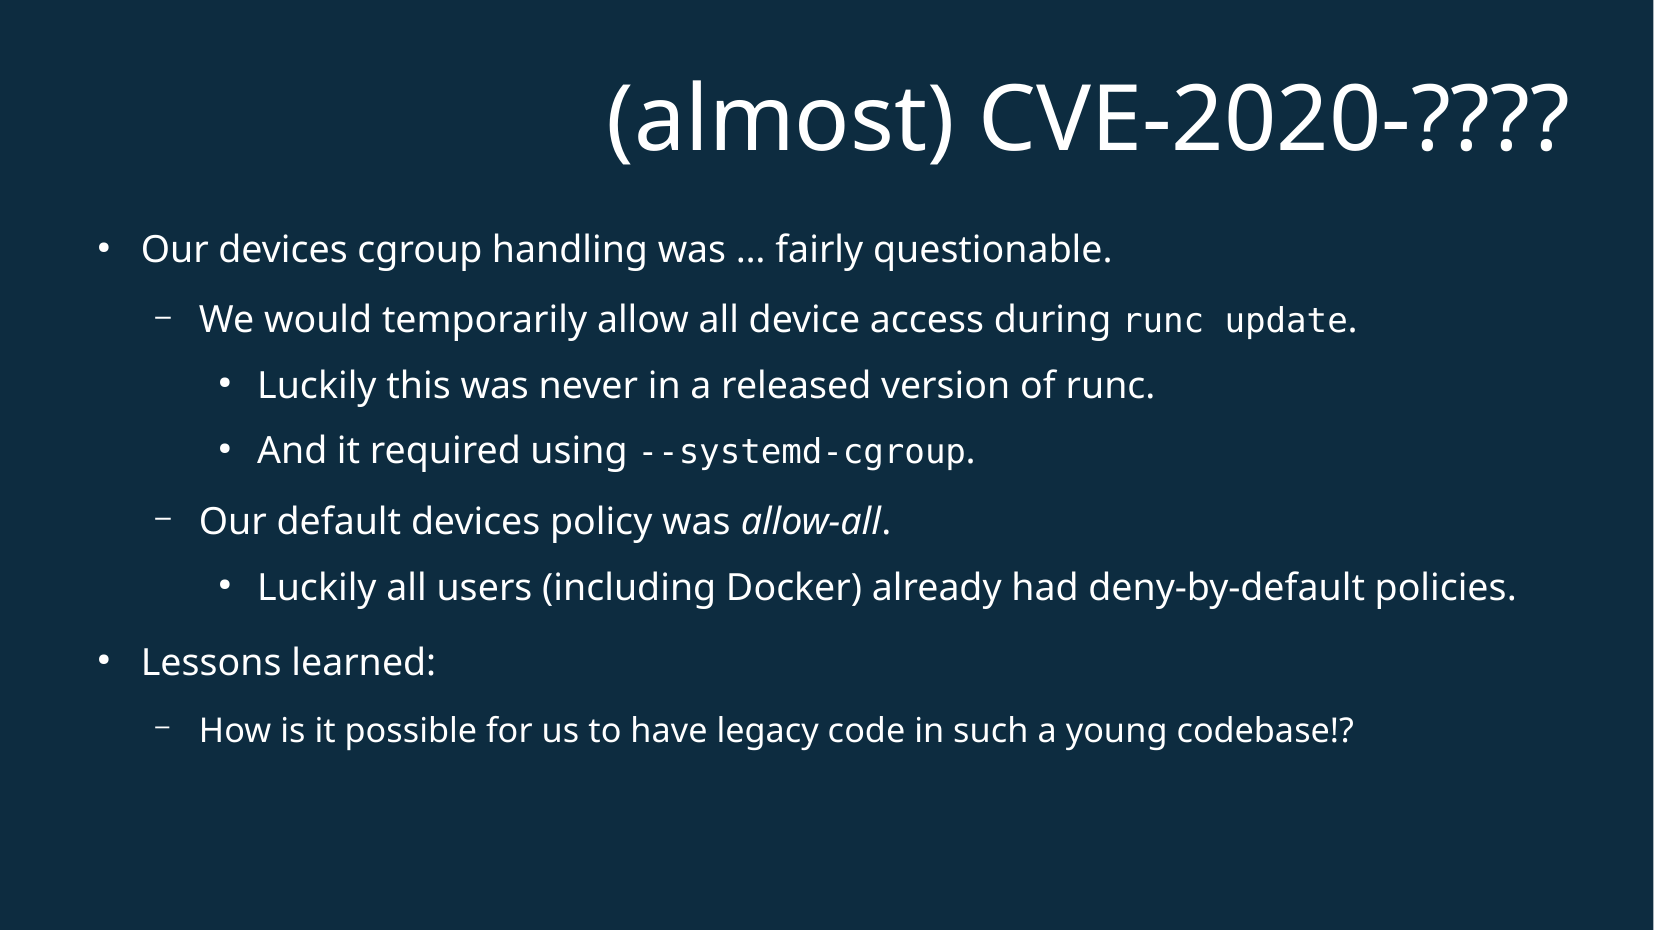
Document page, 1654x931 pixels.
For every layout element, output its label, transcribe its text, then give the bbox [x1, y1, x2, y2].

title (almost) CVE-2020-???? [82, 37, 1571, 193]
list Our devices cgroup handling was … fairly questionable. We would temporarily allow all device access during runc update. Luckily this was never in a released version of runc. And it required using --systemd-cgroup. Our default devices policy was allow-all. Luckily all users (including Docker) already had deny-by-default policies. Lessons learned: How is it possible for us to have legacy code in such a young codebase!? [82, 217, 1571, 758]
